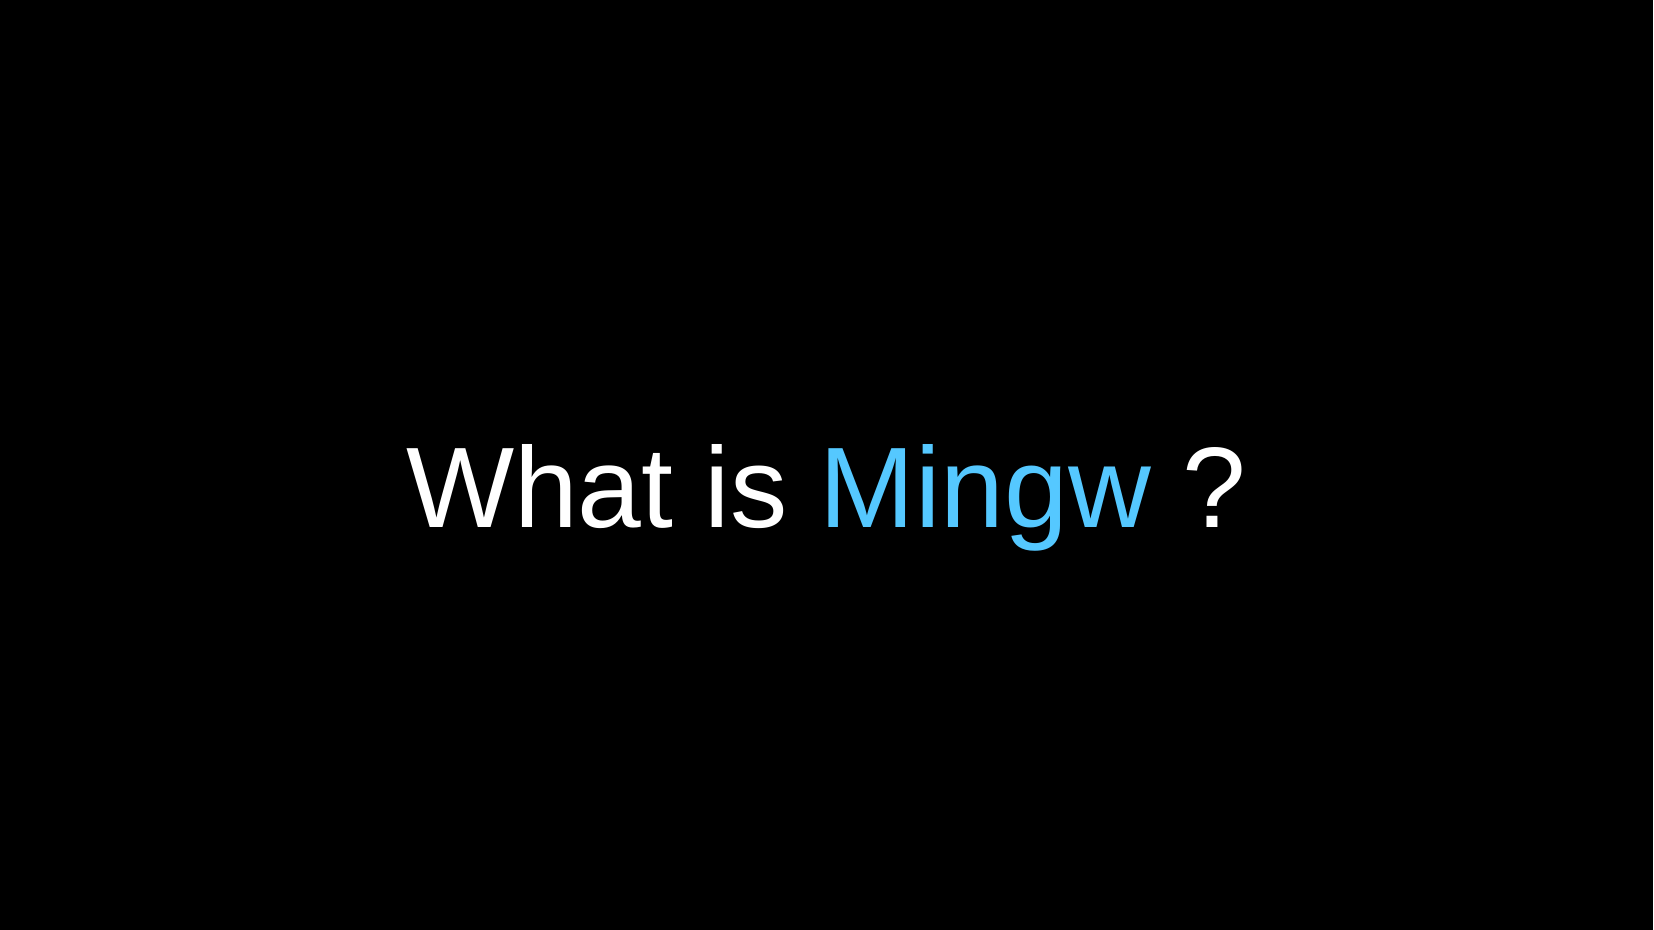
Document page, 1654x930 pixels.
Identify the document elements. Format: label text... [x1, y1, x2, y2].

subtitle What is Mingw ? [82, 217, 1571, 757]
